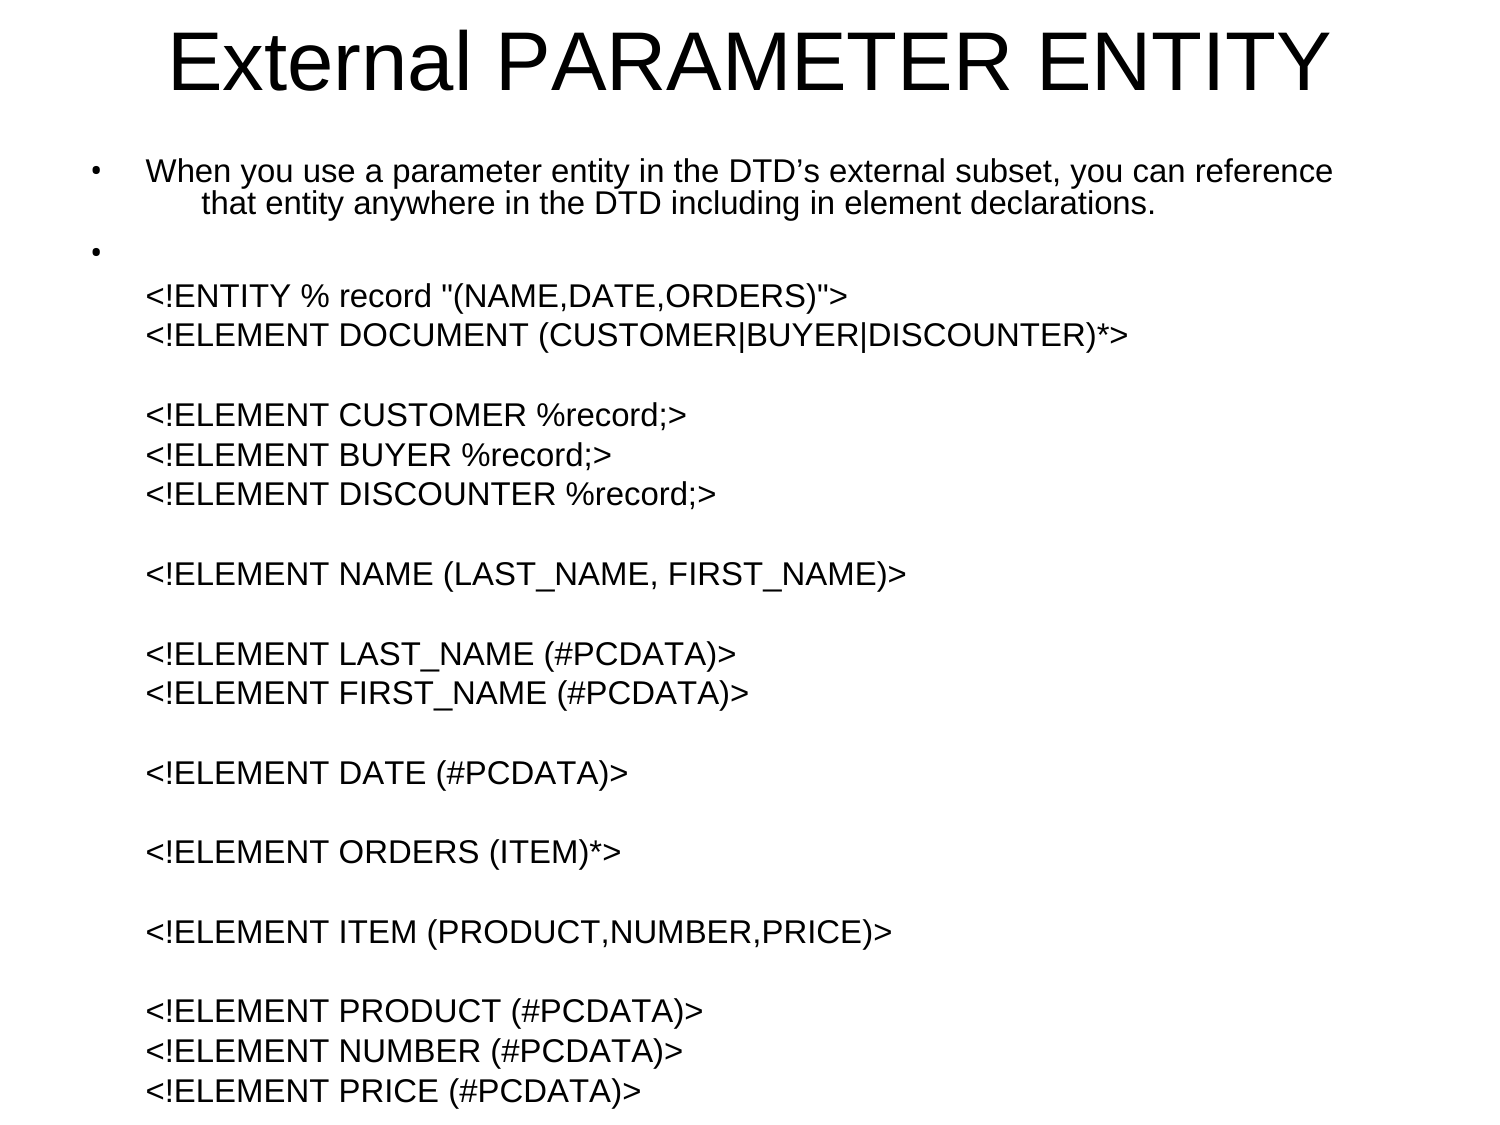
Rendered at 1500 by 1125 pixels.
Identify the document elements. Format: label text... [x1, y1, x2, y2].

list When you use a parameter entity in the DTD’s external subset, you can reference that entity anywhere in the DTD including in element declarations. <!ENTITY % record "(NAME,DATE,ORDERS)"> <!ELEMENT DOCUMENT (CUSTOMER|BUYER|DISCOUNTER)*> <!ELEMENT CUSTOMER %record;> <!ELEMENT BUYER %record;> <!ELEMENT DISCOUNTER %record;> <!ELEMENT NAME (LAST_NAME, FIRST_NAME)> <!ELEMENT LAST_NAME (#PCDATA)> <!ELEMENT FIRST_NAME (#PCDATA)> <!ELEMENT DATE (#PCDATA)> <!ELEMENT ORDERS (ITEM)*> <!ELEMENT ITEM (PRODUCT,NUMBER,PRICE)> <!ELEMENT PRODUCT (#PCDATA)> <!ELEMENT NUMBER (#PCDATA)> <!ELEMENT PRICE (#PCDATA)> [75, 149, 1413, 1125]
title External PARAMETER ENTITY [75, 0, 1426, 63]
